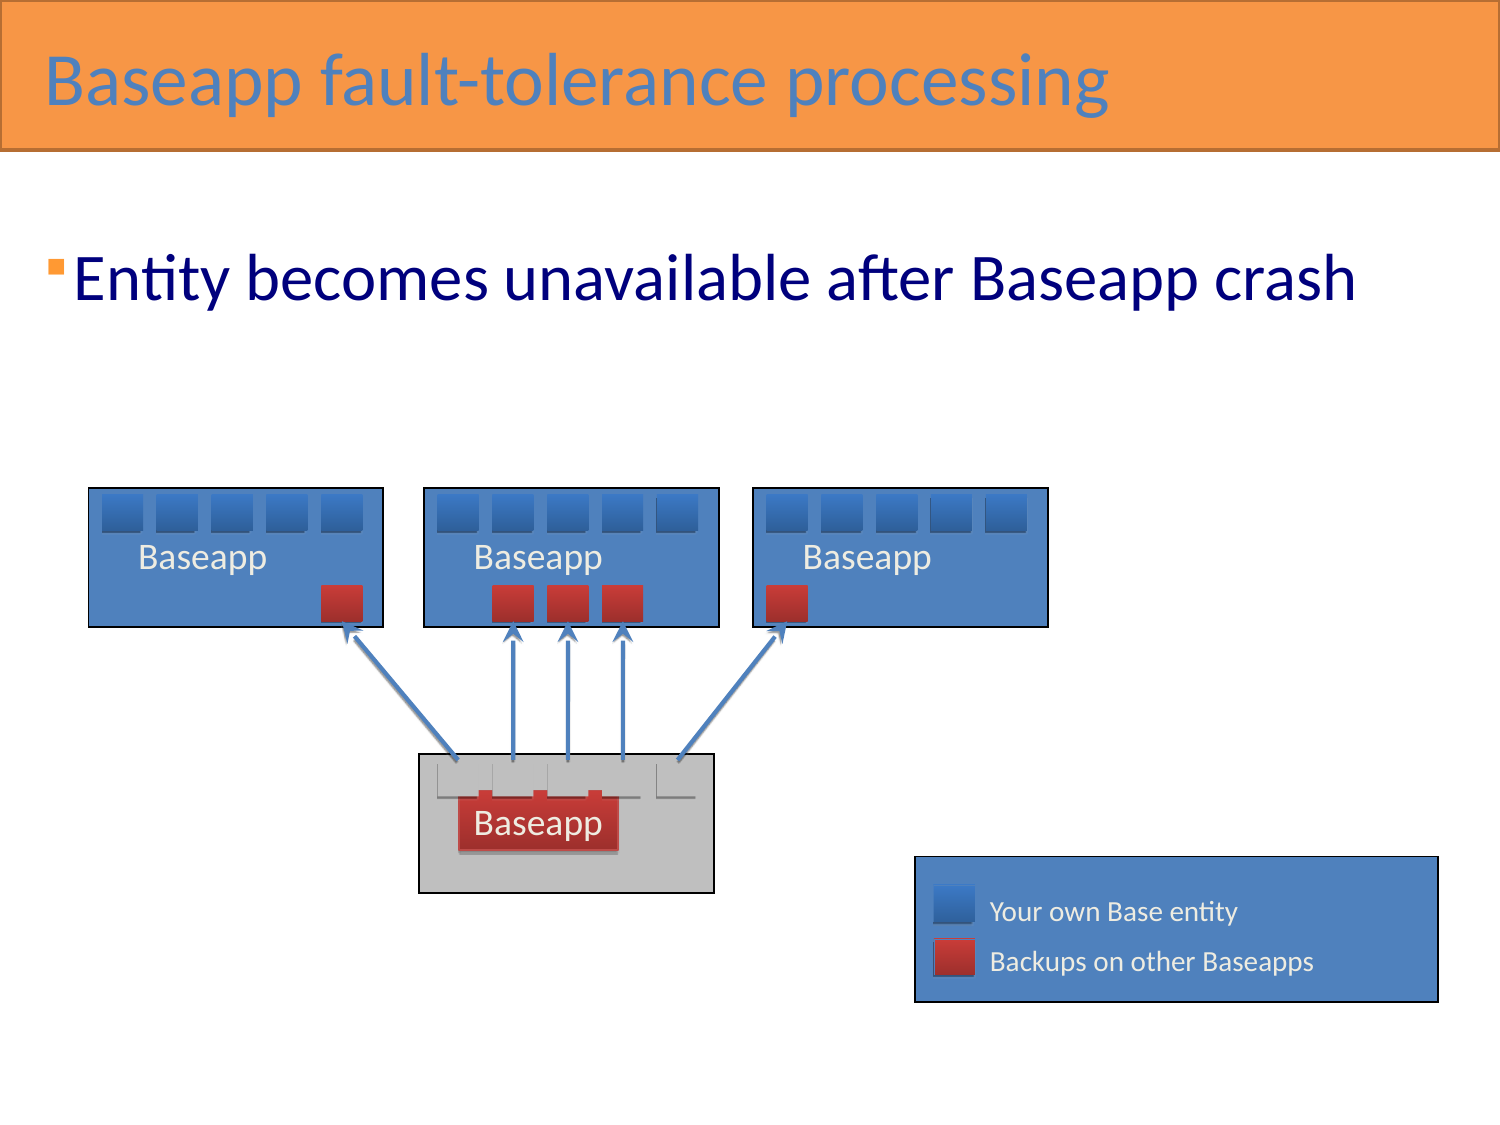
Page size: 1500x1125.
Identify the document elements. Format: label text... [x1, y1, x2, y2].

text_box [915, 856, 1439, 1002]
text_box [0, 0, 1500, 150]
title Baseapp fault-tolerance processing [29, 21, 1188, 129]
text_box Baseapp [123, 524, 283, 585]
text_box Baseapp [458, 790, 619, 851]
text_box [753, 488, 1048, 627]
text_box Baseapp [787, 524, 948, 585]
text_box [88, 488, 384, 627]
text_box Baseapp [458, 524, 619, 585]
text_box [419, 754, 714, 893]
text_box [424, 488, 719, 627]
text_box Your own Base entity Backups on other Baseapps [975, 884, 1439, 985]
text_box Entity becomes unavailable after Baseapp crash [35, 231, 1471, 468]
